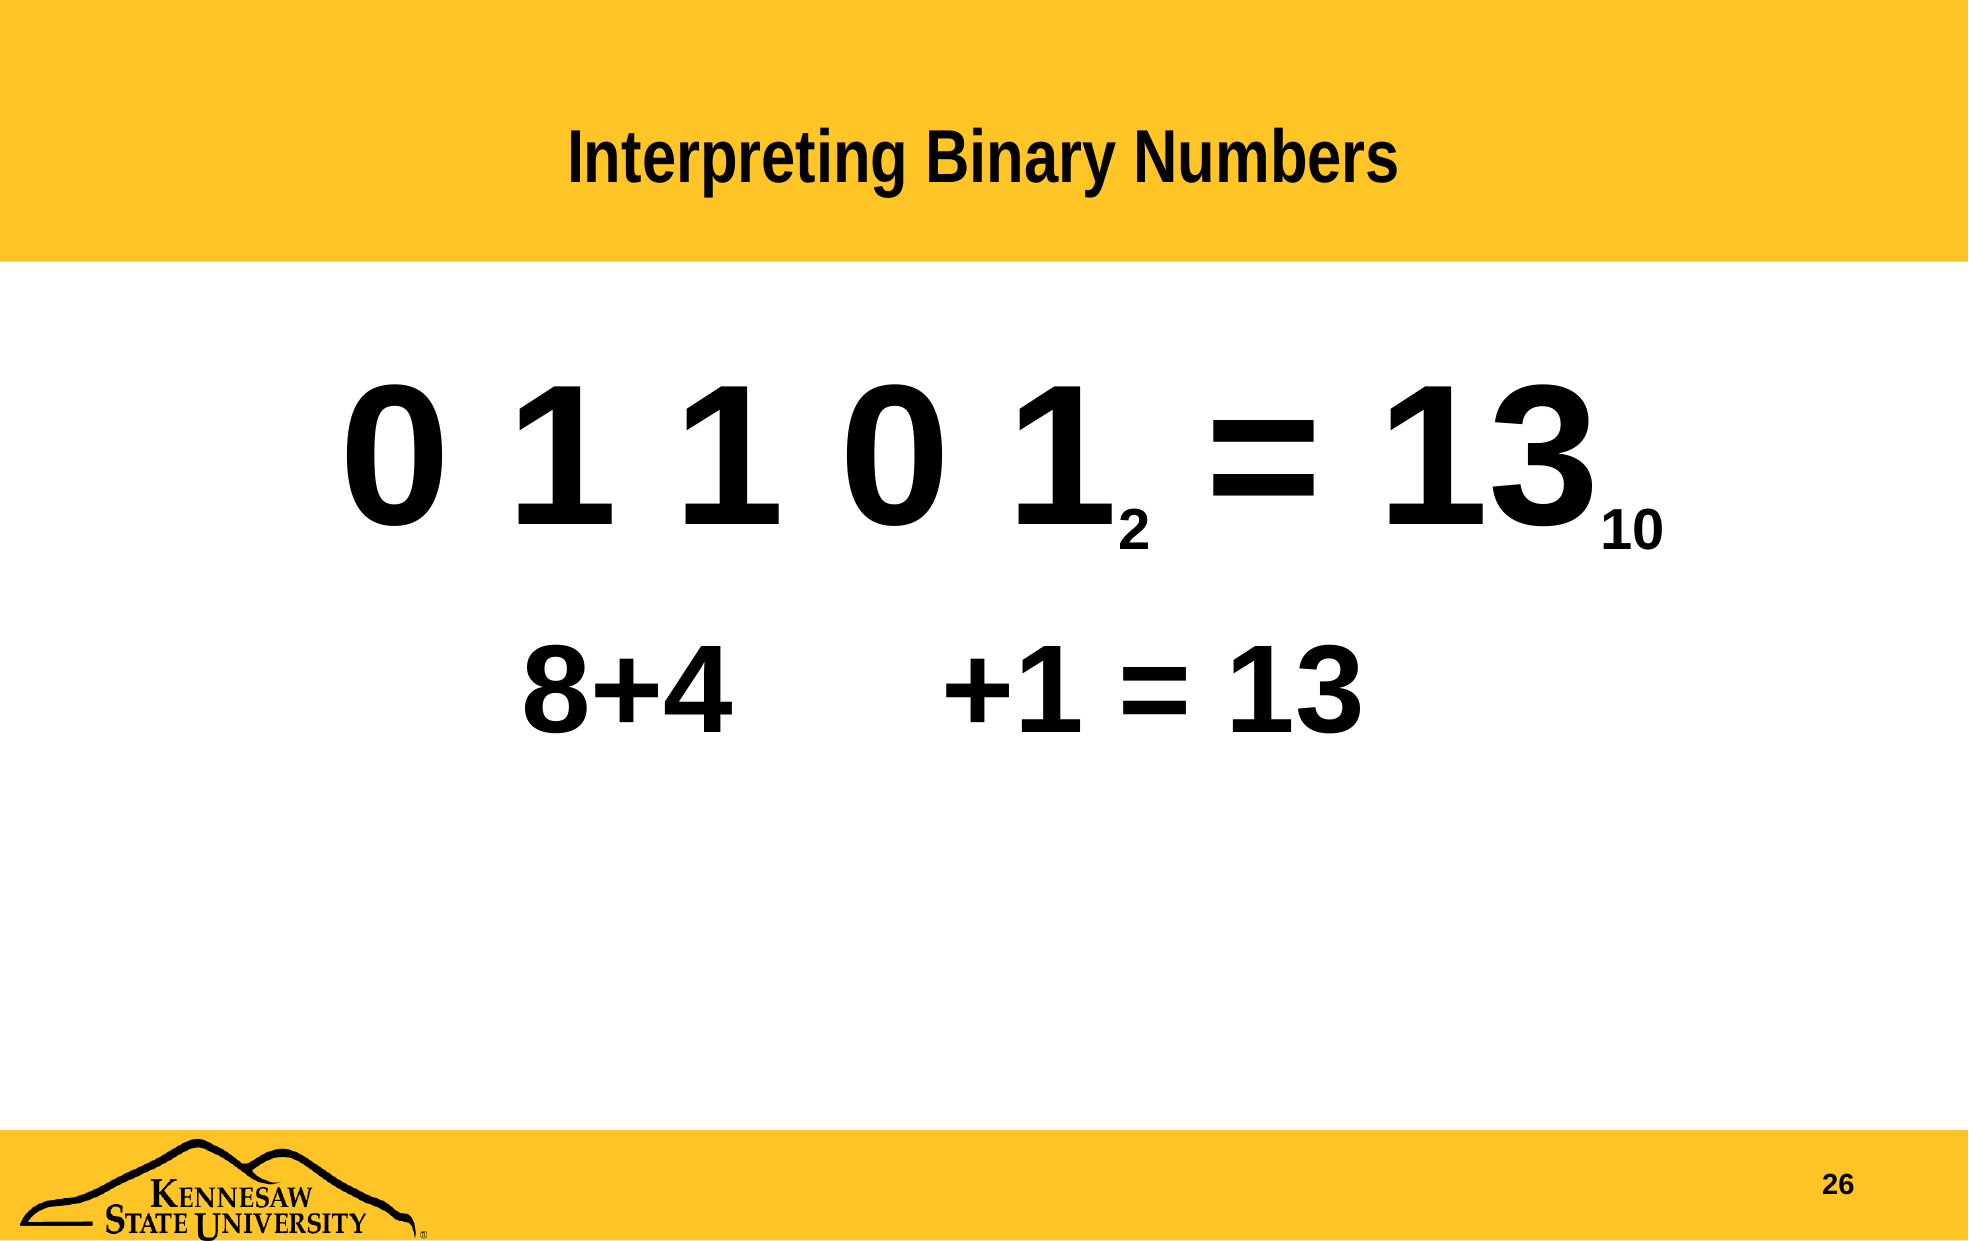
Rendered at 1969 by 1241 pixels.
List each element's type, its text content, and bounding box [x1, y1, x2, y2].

slide_number <number> [1410, 1149, 1870, 1216]
text_box 0 1 1 0 12 = 1310 [282, 316, 1722, 572]
text_box 8+4 +1 = 13 [282, 599, 1381, 765]
picture [20, 1139, 427, 1241]
title Interpreting Binary Numbers [98, 49, 1870, 257]
